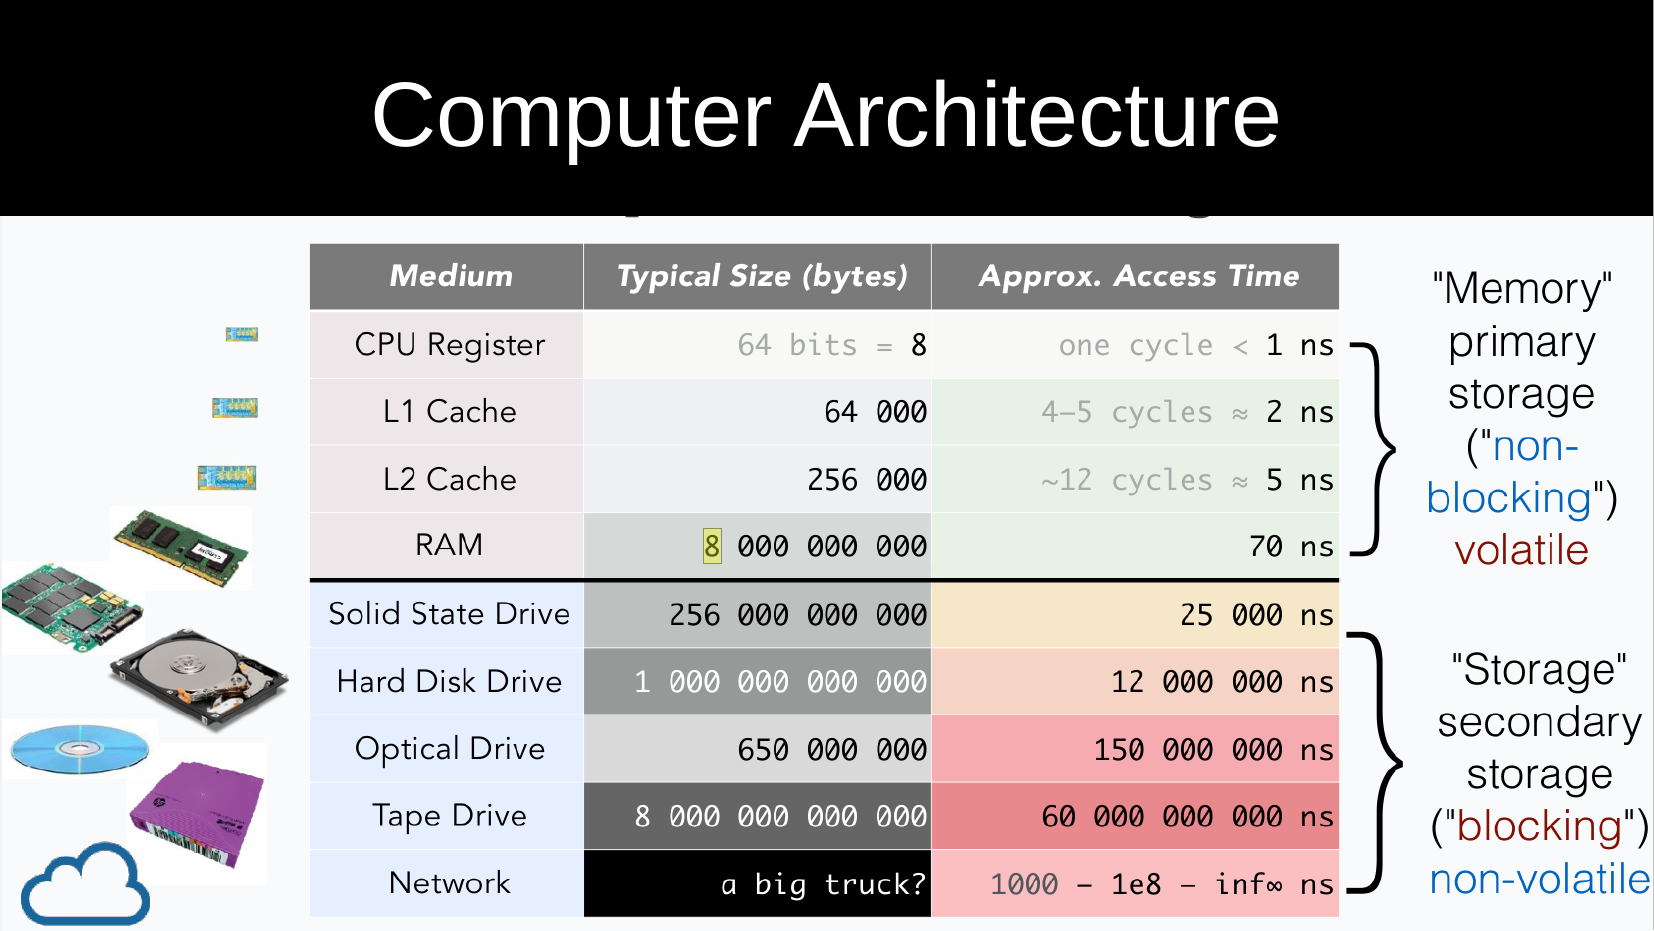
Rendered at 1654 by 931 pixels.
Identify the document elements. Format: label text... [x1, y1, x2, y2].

picture [0, 216, 1654, 931]
title Computer Architecture [82, 37, 1571, 193]
